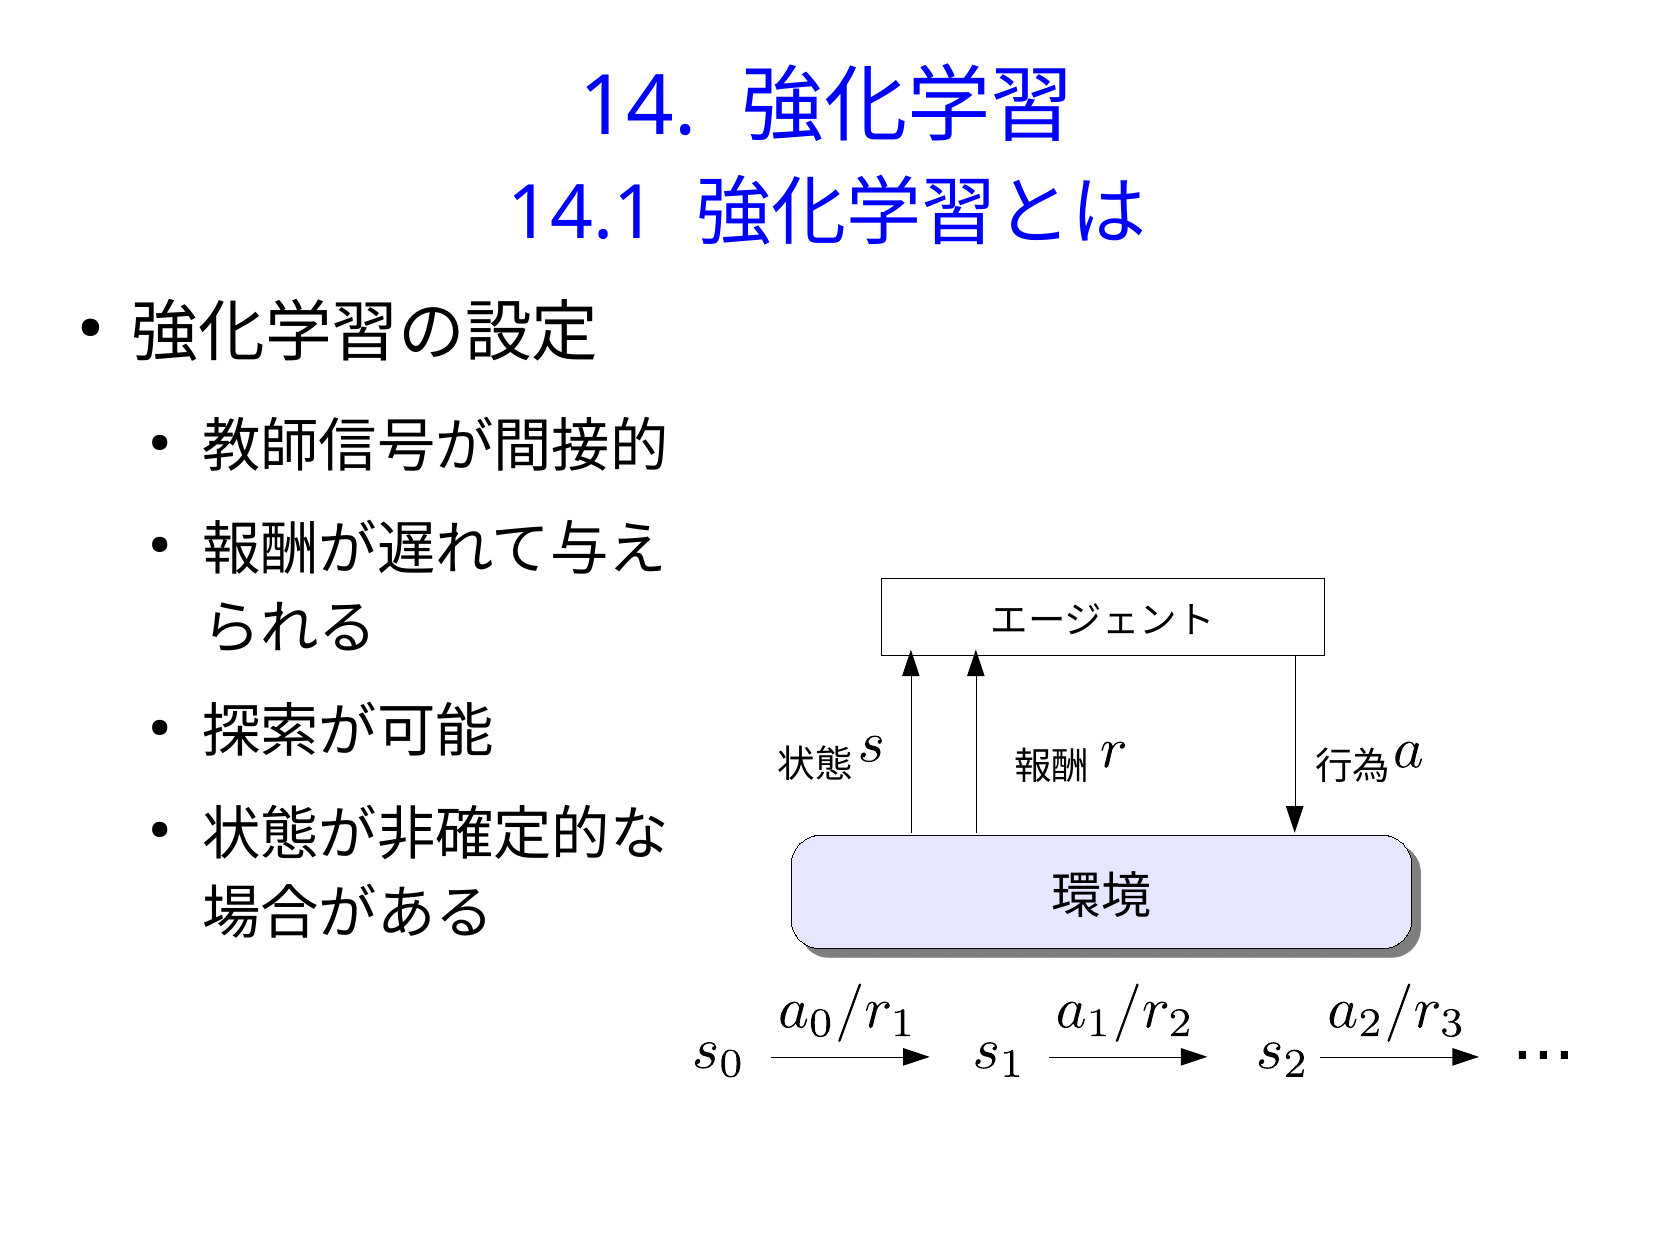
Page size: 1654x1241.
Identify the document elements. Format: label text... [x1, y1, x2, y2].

title 14. 強化学習 14.1 強化学習とは [82, 34, 1571, 272]
picture [1101, 741, 1126, 768]
text_box [778, 983, 914, 1043]
picture [1395, 741, 1423, 768]
text_box 行為 [1300, 728, 1406, 800]
text_box [1055, 983, 1192, 1043]
text_box [972, 1042, 1024, 1077]
picture [694, 1042, 741, 1078]
text_box エージェント [881, 578, 1325, 656]
text_box 環境 [791, 835, 1412, 949]
text_box ... [1497, 984, 1590, 1084]
text_box [1255, 1042, 1307, 1077]
list 強化学習の設定 教師信号が間接的 報酬が遅れて与えられる 探索が可能 状態が非確定的な場合がある [60, 283, 714, 1010]
text_box [1327, 983, 1464, 1043]
picture [860, 735, 882, 763]
text_box 報酬 [999, 728, 1105, 800]
text_box 状態 [763, 726, 868, 798]
